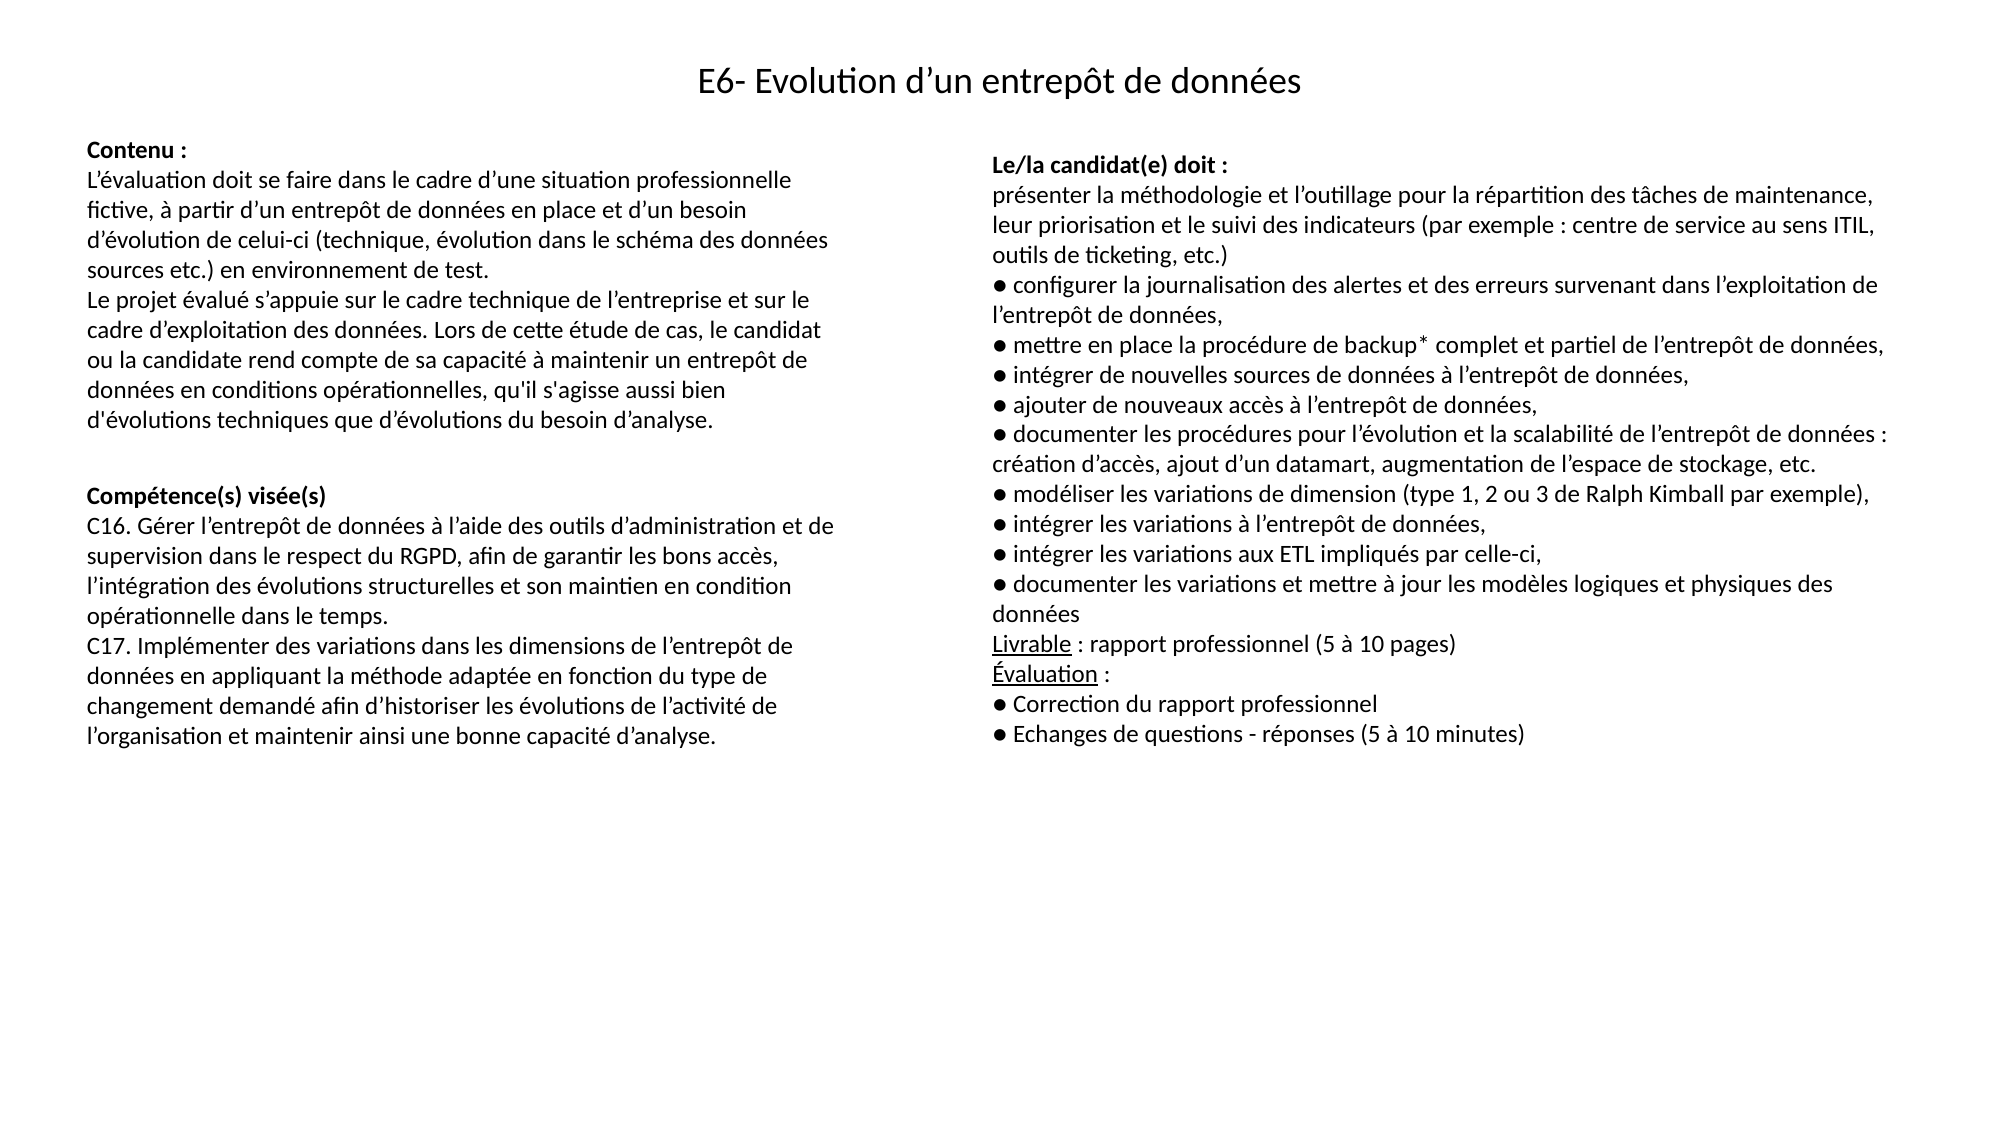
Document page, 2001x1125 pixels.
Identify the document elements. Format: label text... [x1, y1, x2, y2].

text_box E6- Evolution d’un entrepôt de données [0, 48, 2000, 109]
text_box Le/la candidat(e) doit : présenter la méthodologie et l’outillage pour la répartition des tâches de maintenance, leur priorisation et le suivi des indicateurs (par exemple : centre de service au sens ITIL, outils de ticketing, etc.) ● configurer la journalisation des alertes et des erreurs survenant dans l’exploitation de l’entrepôt de données, ● mettre en place la procédure de backup* complet et partiel de l’entrepôt de données, ● intégrer de nouvelles sources de données à l’entrepôt de données, ● ajouter de nouveaux accès à l’entrepôt de données, ● documenter les procédures pour l’évolution et la scalabilité de l’entrepôt de données : création d’accès, ajout d’un datamart, augmentation de l’espace de stockage, etc. ● modéliser les variations de dimension (type 1, 2 ou 3 de Ralph Kimball par exemple), ● intégrer les variations à l’entrepôt de données, ● intégrer les variations aux ETL impliqués par celle-ci, ● documenter les variations et mettre à jour les modèles logiques et physiques des données Livrable : rapport professionnel (5 à 10 pages) Évaluation : ● Correction du rapport professionnel ● Echanges de questions - réponses (5 à 10 minutes) [977, 141, 1913, 755]
text_box Compétence(s) visée(s) C16. Gérer l’entrepôt de données à l’aide des outils d’administration et de supervision dans le respect du RGPD, afin de garantir les bons accès, l’intégration des évolutions structurelles et son maintien en condition opérationnelle dans le temps. C17. Implémenter des variations dans les dimensions de l’entrepôt de données en appliquant la méthode adaptée en fonction du type de changement demandé afin d’historiser les évolutions de l’activité de l’organisation et maintenir ainsi une bonne capacité d’analyse. [72, 472, 870, 757]
text_box Contenu : L’évaluation doit se faire dans le cadre d’une situation professionnelle fictive, à partir d’un entrepôt de données en place et d’un besoin d’évolution de celui-ci (technique, évolution dans le schéma des données sources etc.) en environnement de test. Le projet évalué s’appuie sur le cadre technique de l’entreprise et sur le cadre d’exploitation des données. Lors de cette étude de cas, le candidat ou la candidate rend compte de sa capacité à maintenir un entrepôt de données en conditions opérationnelles, qu'il s'agisse aussi bien d'évolutions techniques que d’évolutions du besoin d’analyse. [72, 126, 849, 441]
